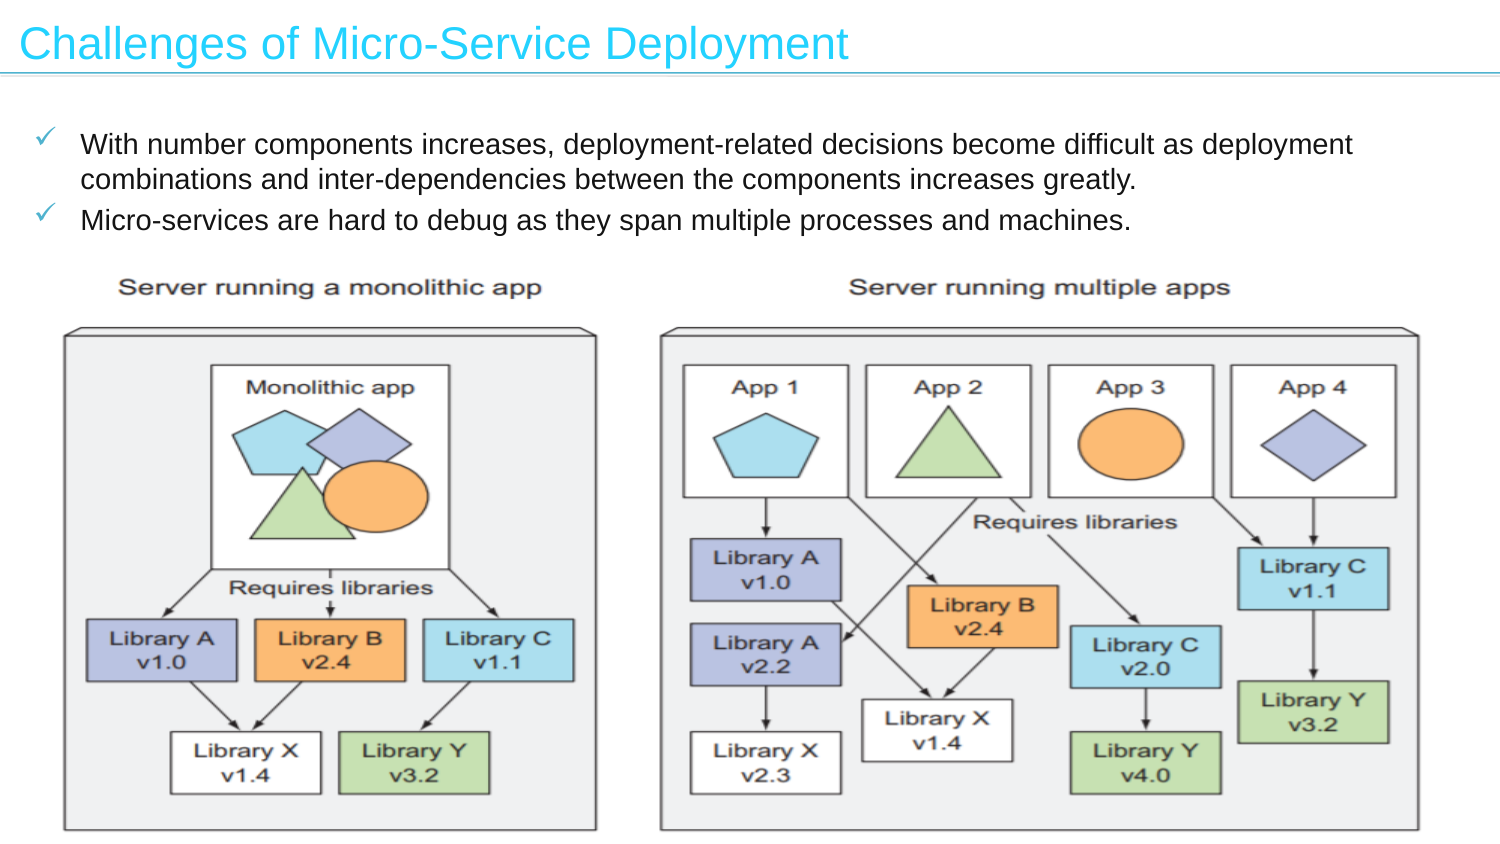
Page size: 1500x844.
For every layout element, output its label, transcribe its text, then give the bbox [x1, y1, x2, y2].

picture [0, 258, 1500, 844]
title Challenges of Micro-Service Deployment [18, 16, 1482, 66]
list With number components increases, deployment-related decisions become difficult as deployment combinations and inter-dependencies between the components increases greatly. Micro-services are hard to debug as they span multiple processes and machines. [18, 76, 1482, 258]
